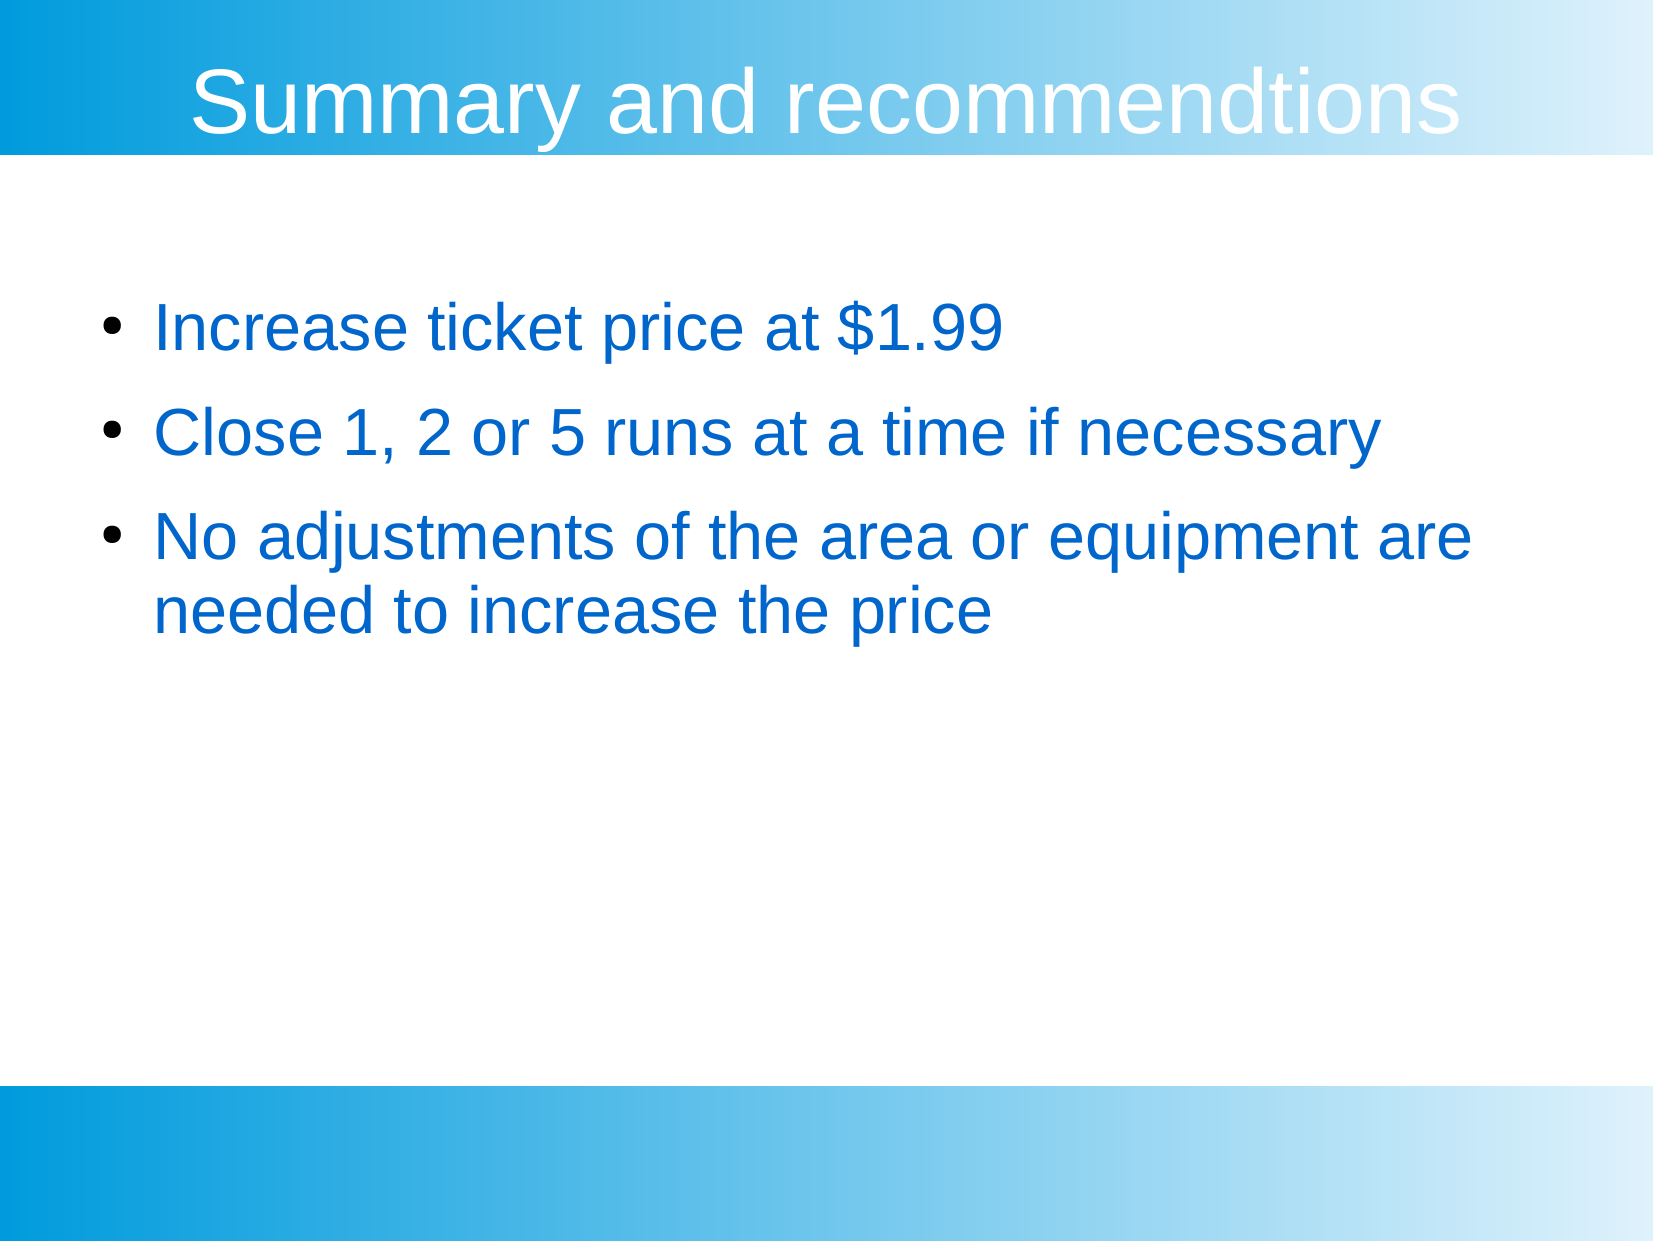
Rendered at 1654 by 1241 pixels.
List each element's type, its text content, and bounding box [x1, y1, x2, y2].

list Increase ticket price at $1.99 Close 1, 2 or 5 runs at a time if necessary No adjustments of the area or equipment are needed to increase the price [82, 290, 1571, 1010]
title Summary and recommendtions [82, 49, 1571, 155]
